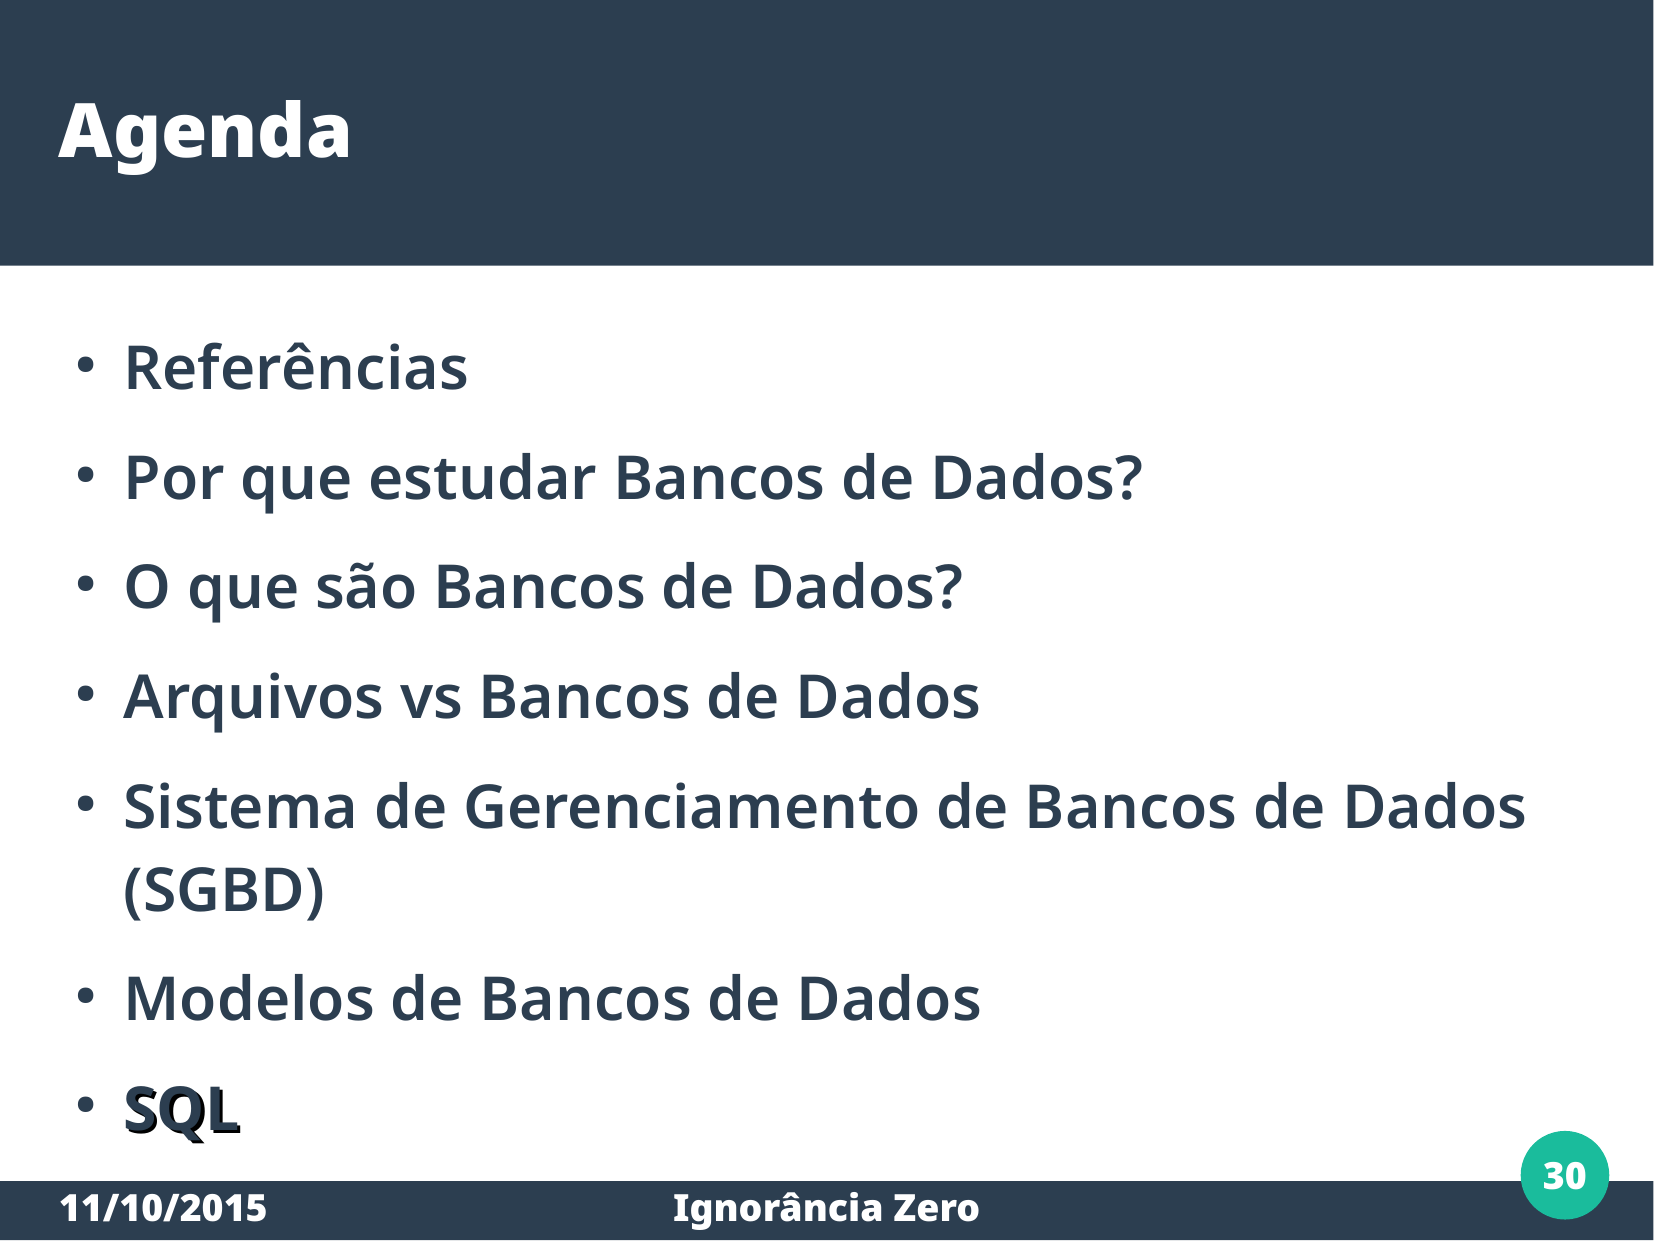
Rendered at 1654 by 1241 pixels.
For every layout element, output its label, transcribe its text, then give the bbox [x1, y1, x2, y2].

title Agenda [59, 49, 1595, 207]
list Referências Por que estudar Bancos de Dados? O que são Bancos de Dados? Arquivos vs Bancos de Dados Sistema de Gerenciamento de Bancos de Dados (SGBD) Modelos de Bancos de Dados SQL [59, 324, 1595, 1152]
